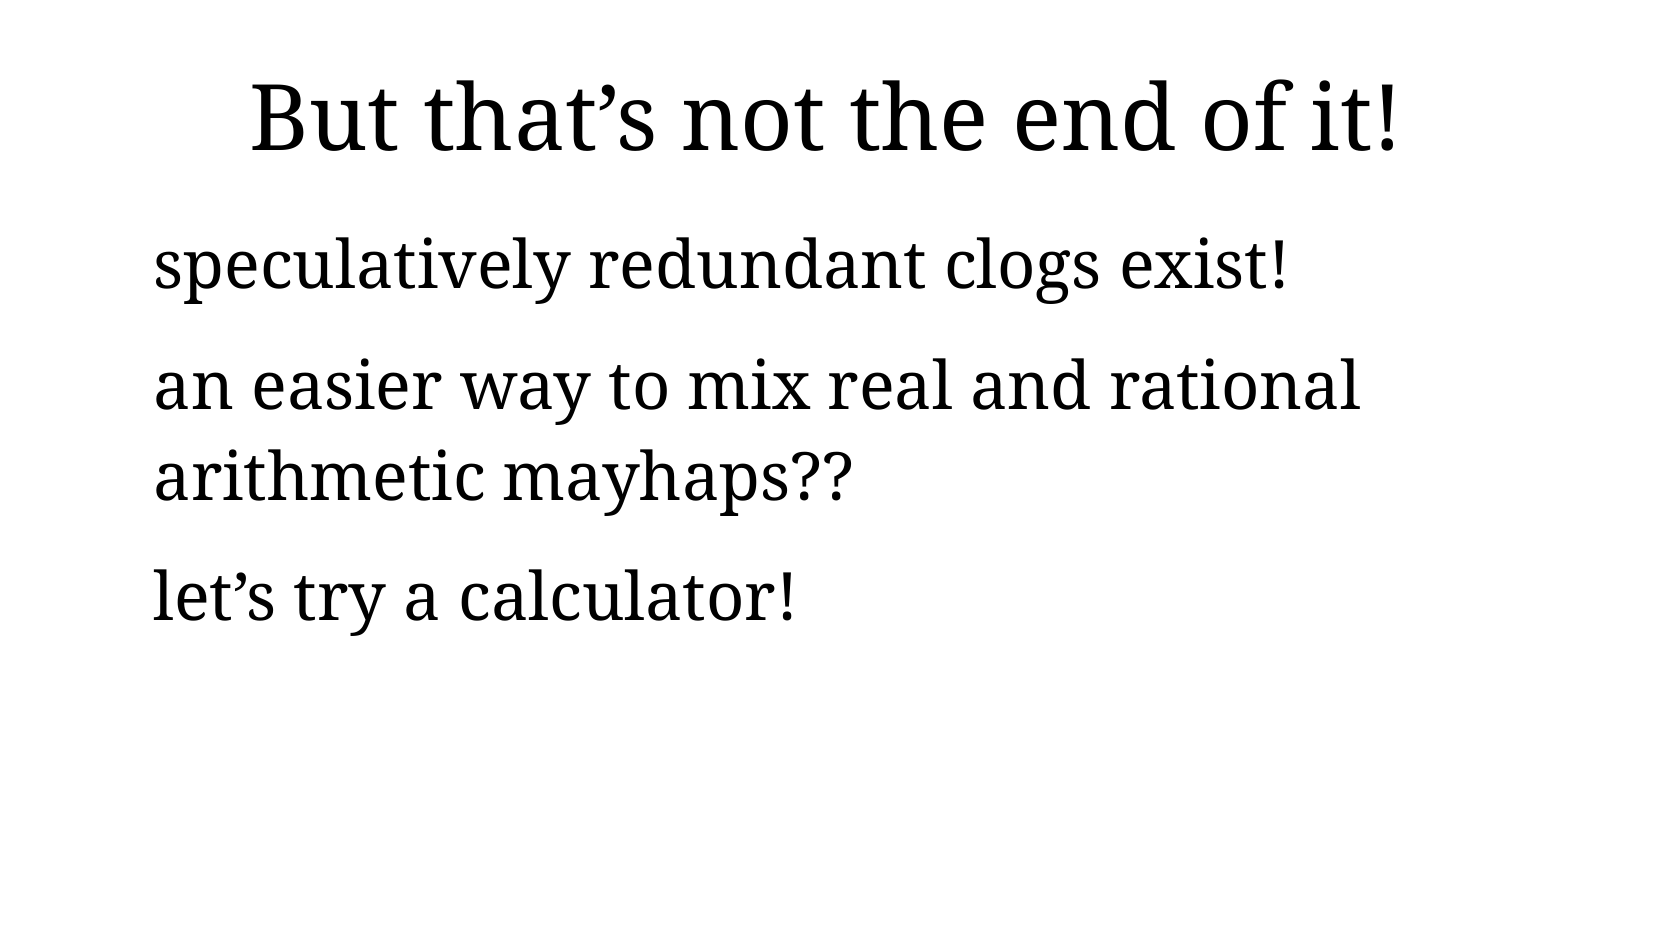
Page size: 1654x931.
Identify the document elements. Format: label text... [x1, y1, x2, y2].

title But that’s not the end of it! [82, 37, 1571, 193]
list speculatively redundant clogs exist! an easier way to mix real and rational arithmetic mayhaps?? let’s try a calculator! [82, 217, 1571, 758]
